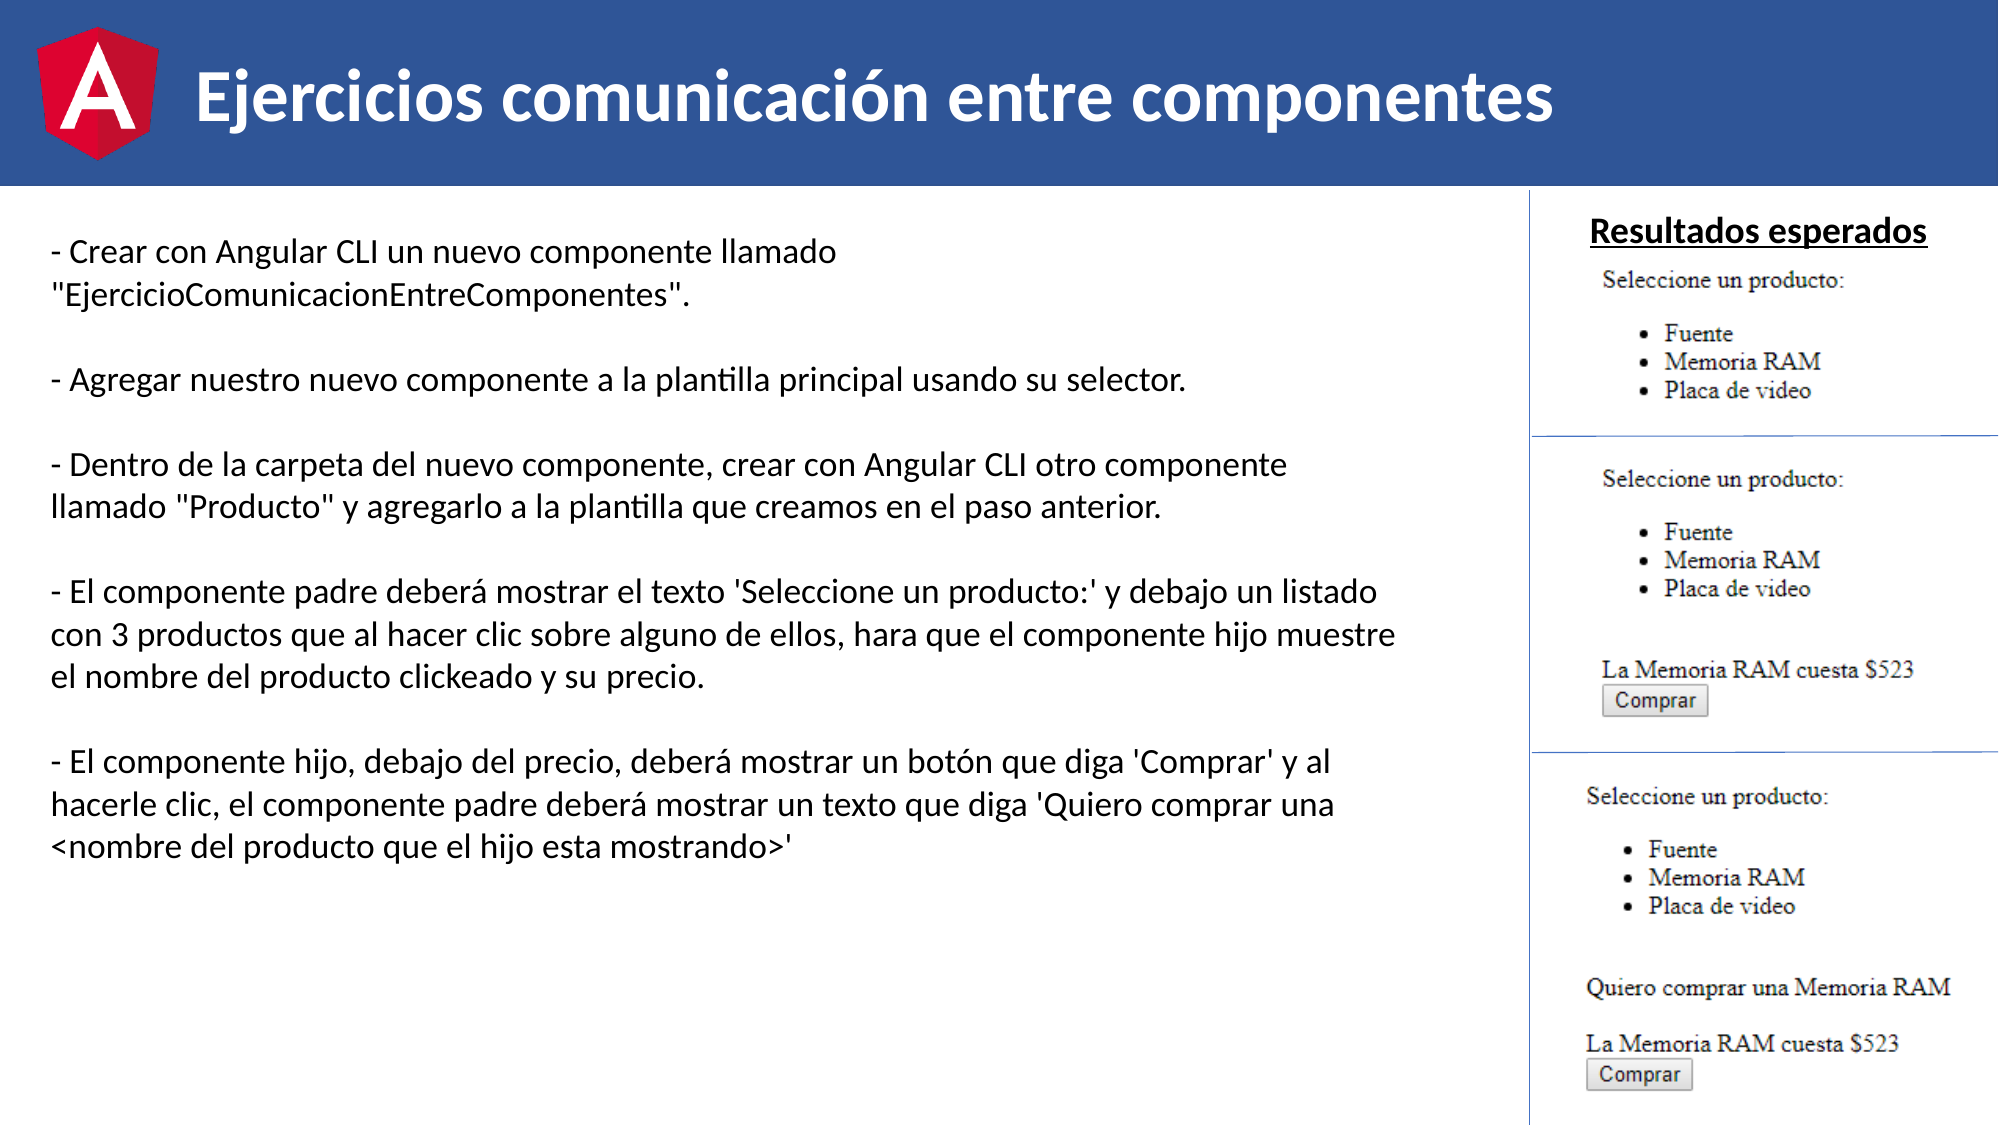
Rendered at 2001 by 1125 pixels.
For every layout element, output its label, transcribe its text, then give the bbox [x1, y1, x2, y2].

text_box [0, 0, 1997, 185]
text_box Resultados esperados [1574, 198, 1950, 259]
picture [16, 6, 179, 173]
text_box Ejercicios comunicación entre componentes [180, 38, 1971, 145]
picture [1574, 773, 1971, 1099]
picture [1590, 451, 1934, 725]
text_box - Crear con Angular CLI un nuevo componente llamado "EjercicioComunicacionEntreComponentes". - Agregar nuestro nuevo componente a la plantilla principal usando su selector. - Dentro de la carpeta del nuevo componente, crear con Angular CLI otro componente llamado "Producto" y agregarlo a la plantilla que creamos en el paso anterior. - El componente padre deberá mostrar el texto 'Seleccione un producto:' y debajo un listado con 3 productos que al hacer clic sobre alguno de ellos, hara que el componente hijo muestre el nombre del producto clickeado y su precio. - El componente hijo, debajo del precio, deberá mostrar un botón que diga 'Comprar' y al hacerle clic, el componente padre deberá mostrar un texto que diga 'Quiero comprar una <nombre del producto que el hijo esta mostrando>' [35, 220, 1420, 880]
picture [1590, 258, 1877, 430]
